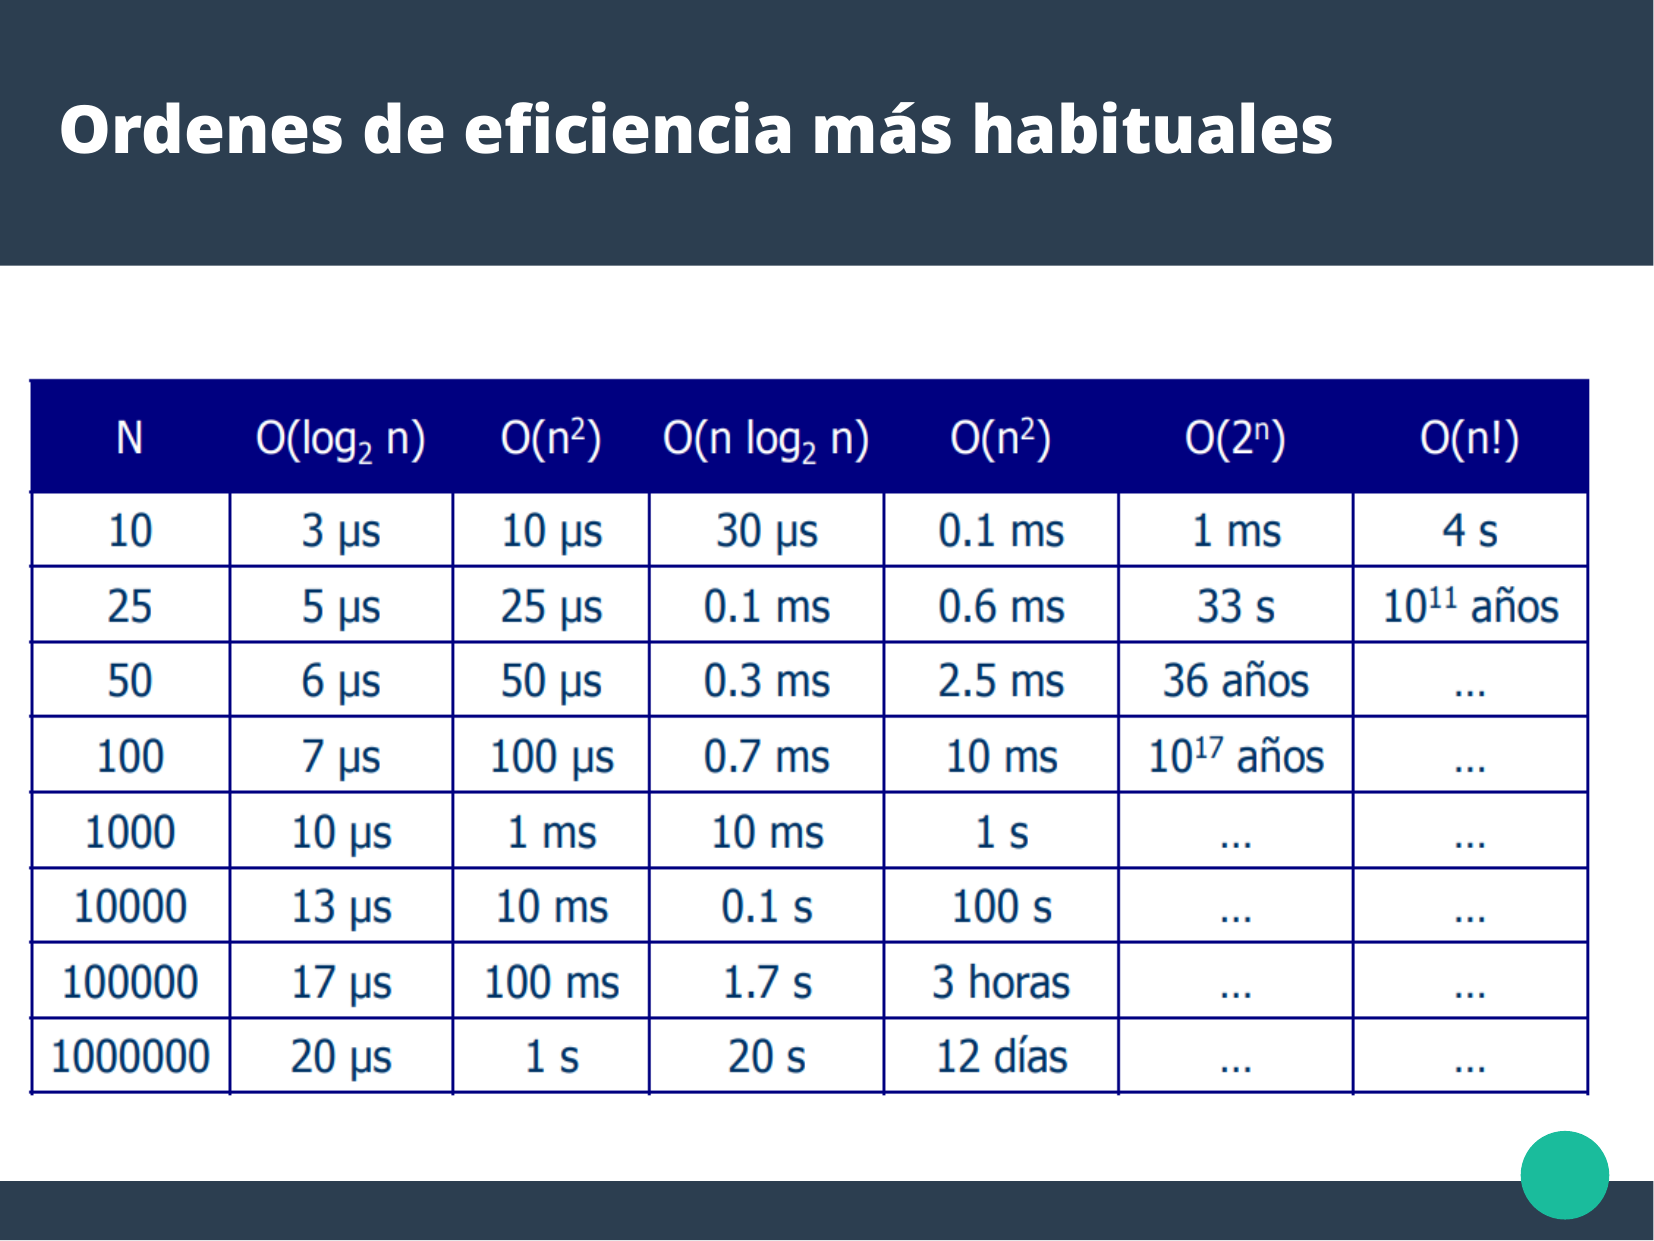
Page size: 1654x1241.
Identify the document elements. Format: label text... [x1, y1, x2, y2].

title Ordenes de eficiencia más habituales [59, 49, 1595, 207]
picture [0, 354, 1654, 1111]
